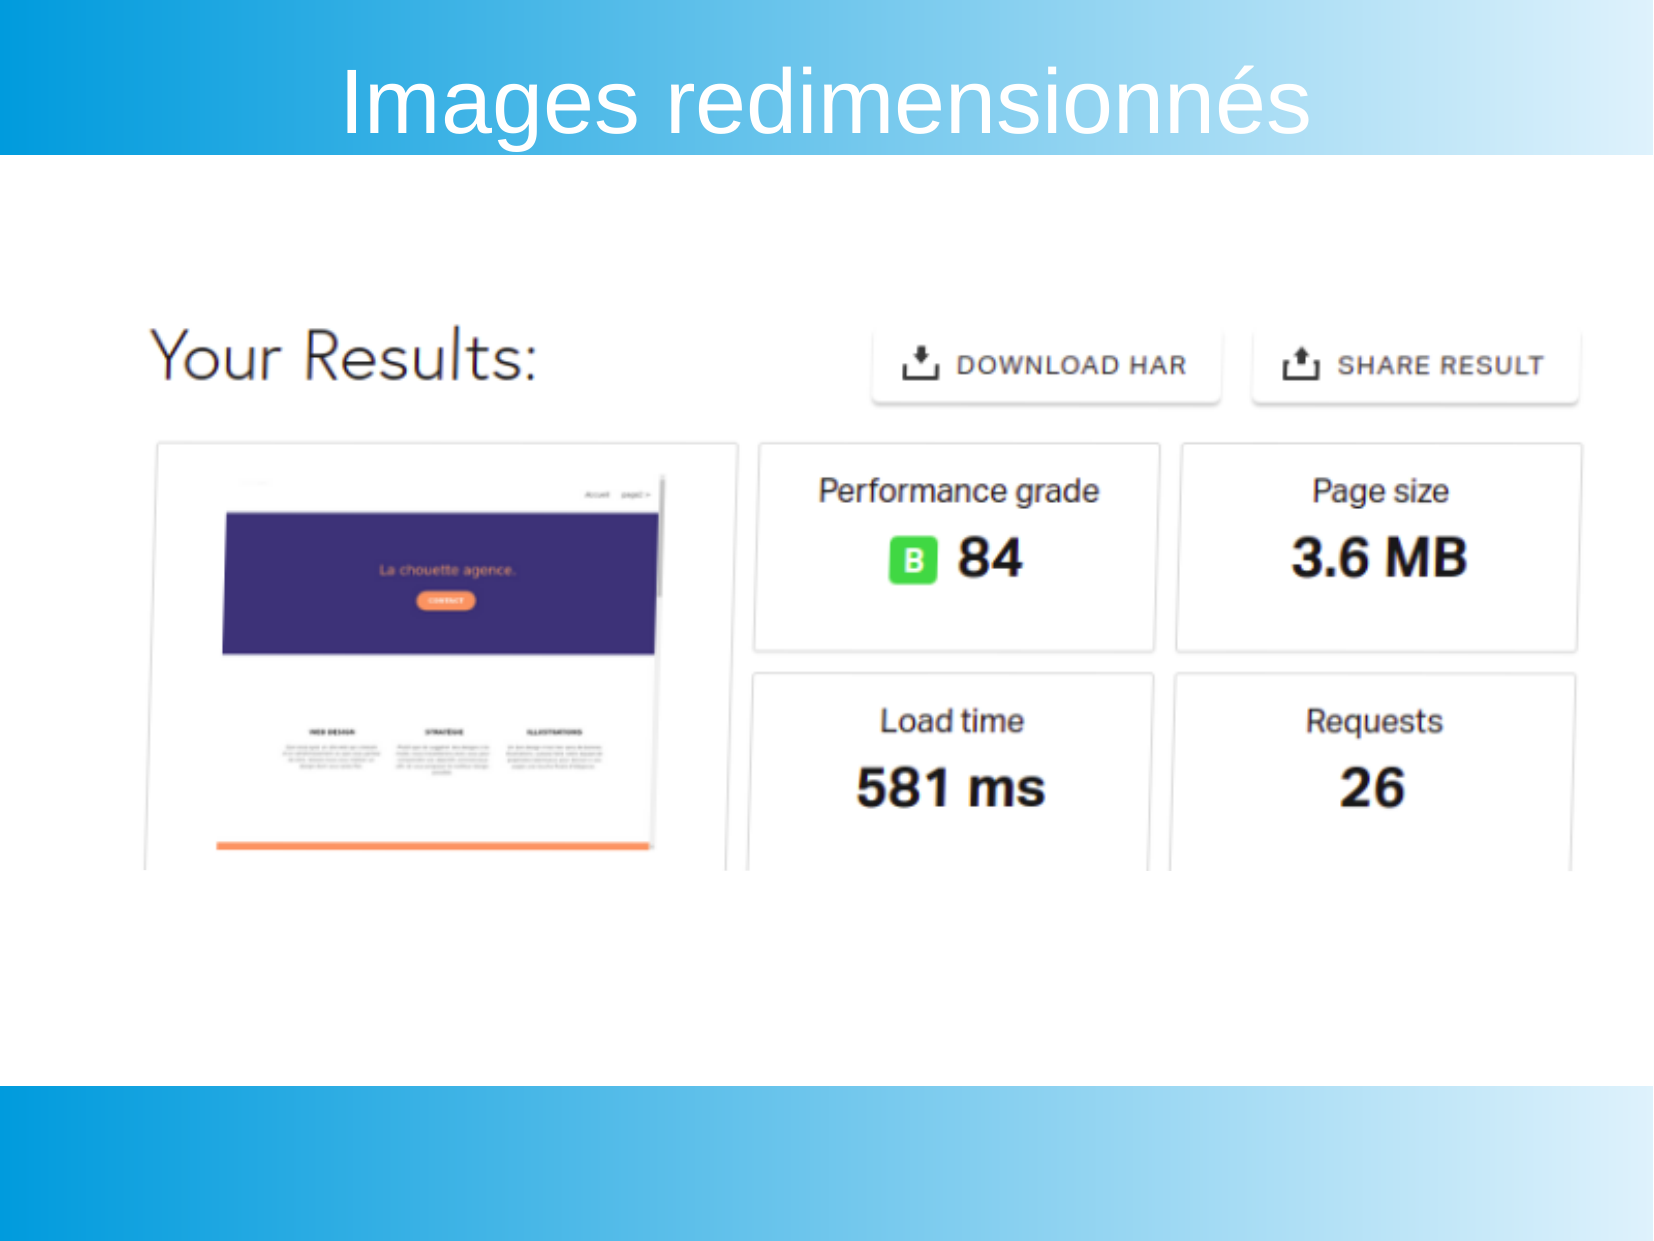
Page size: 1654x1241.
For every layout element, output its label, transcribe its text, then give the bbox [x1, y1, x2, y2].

picture [59, 300, 1638, 872]
title Images redimensionnés [82, 49, 1571, 155]
